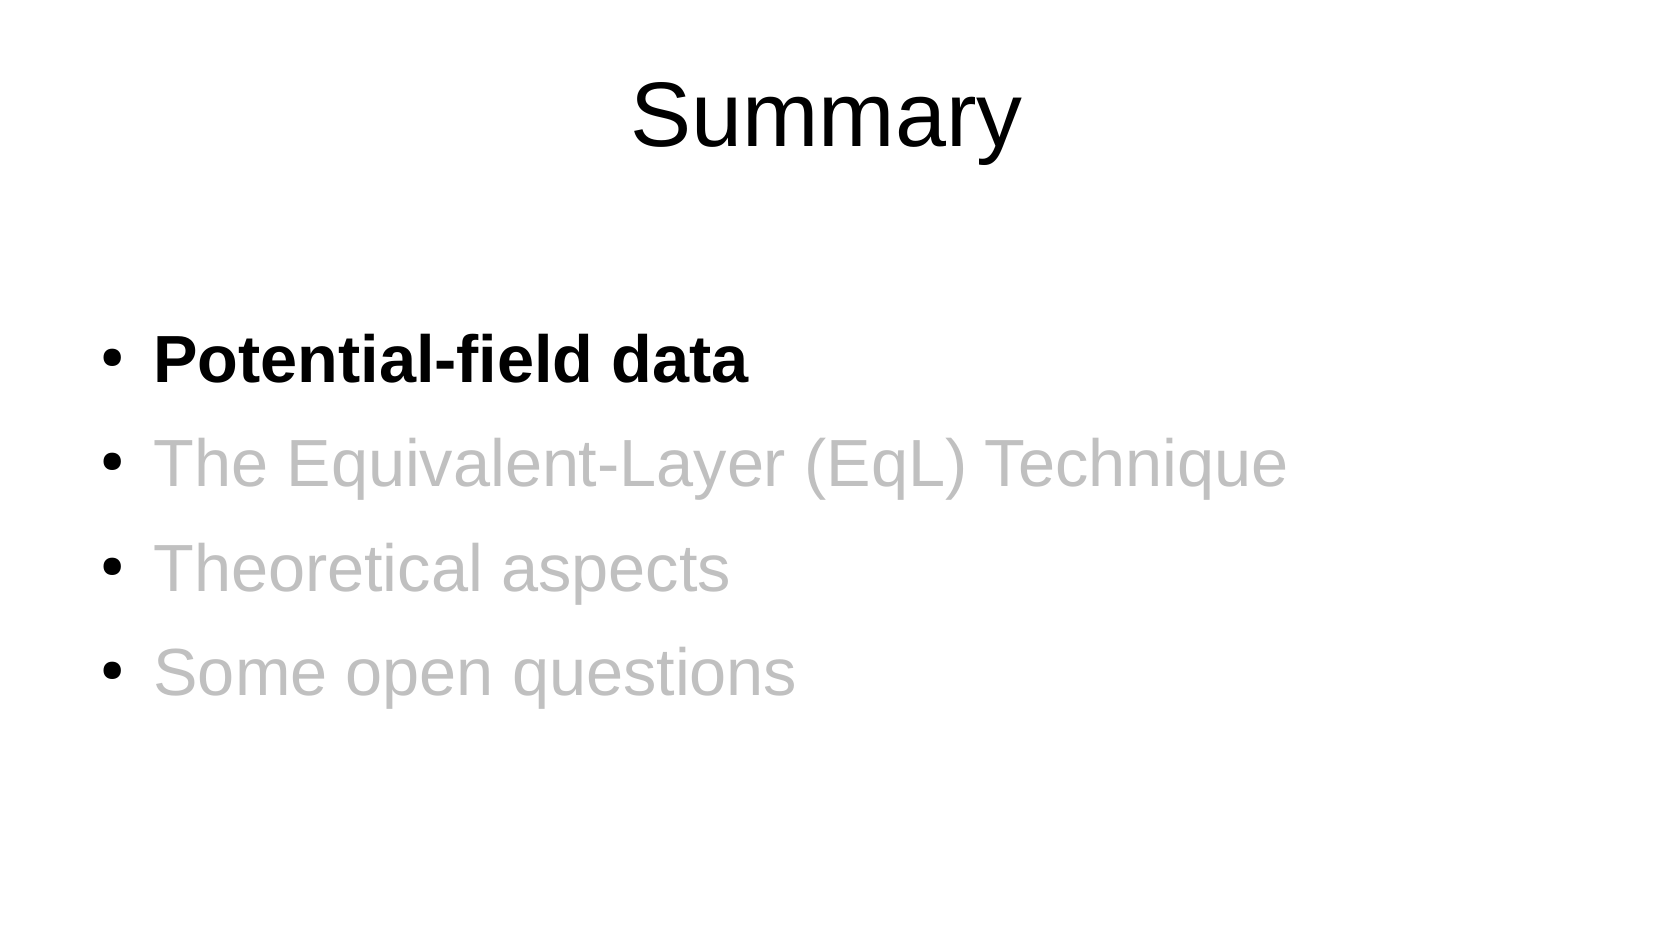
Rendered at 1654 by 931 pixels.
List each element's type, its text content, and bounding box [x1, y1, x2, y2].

title Summary [82, 37, 1571, 193]
list Potential-field data The Equivalent-Layer (EqL) Technique Theoretical aspects Some open questions [82, 217, 1571, 758]
